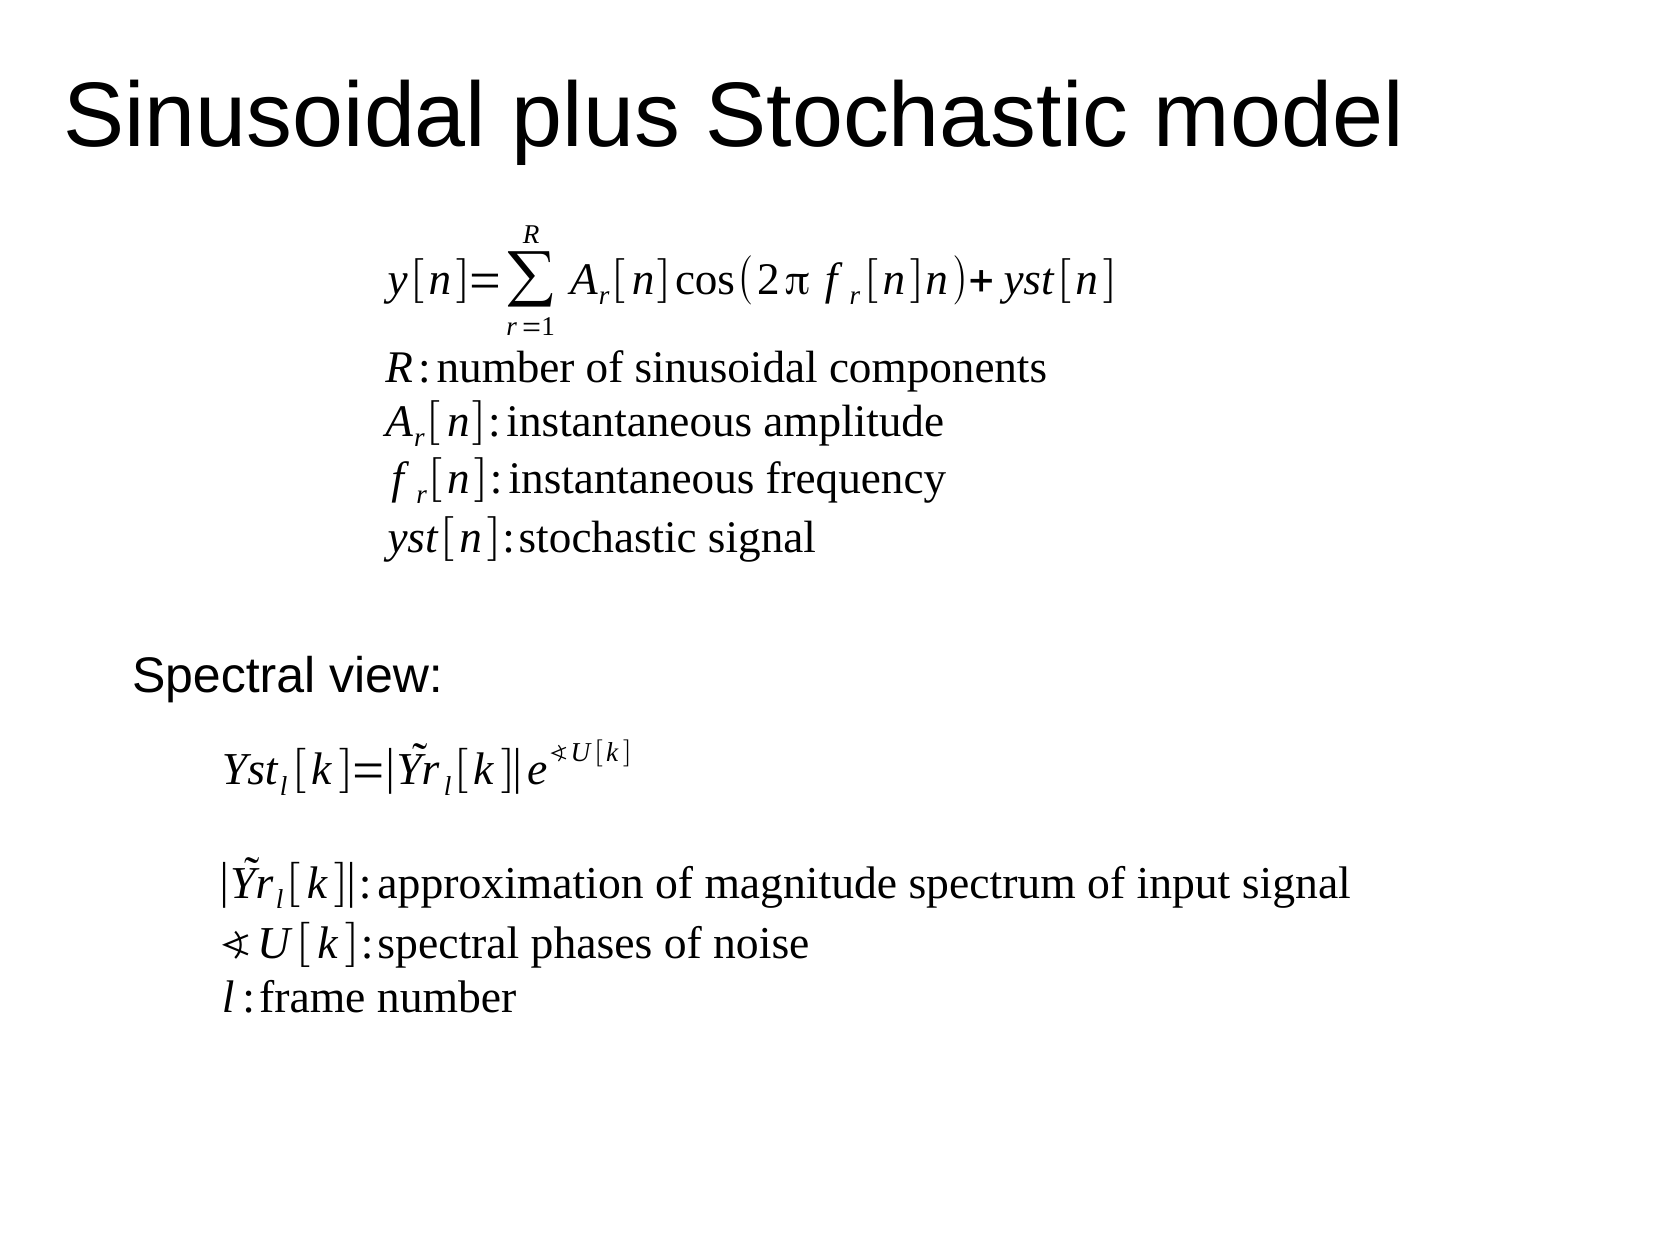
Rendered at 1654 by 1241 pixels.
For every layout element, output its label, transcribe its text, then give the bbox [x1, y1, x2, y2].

text_box Spectral view: [117, 639, 556, 711]
title Sinusoidal plus Stochastic model [63, 21, 1414, 209]
chart [375, 218, 1122, 617]
chart [209, 736, 1358, 1075]
